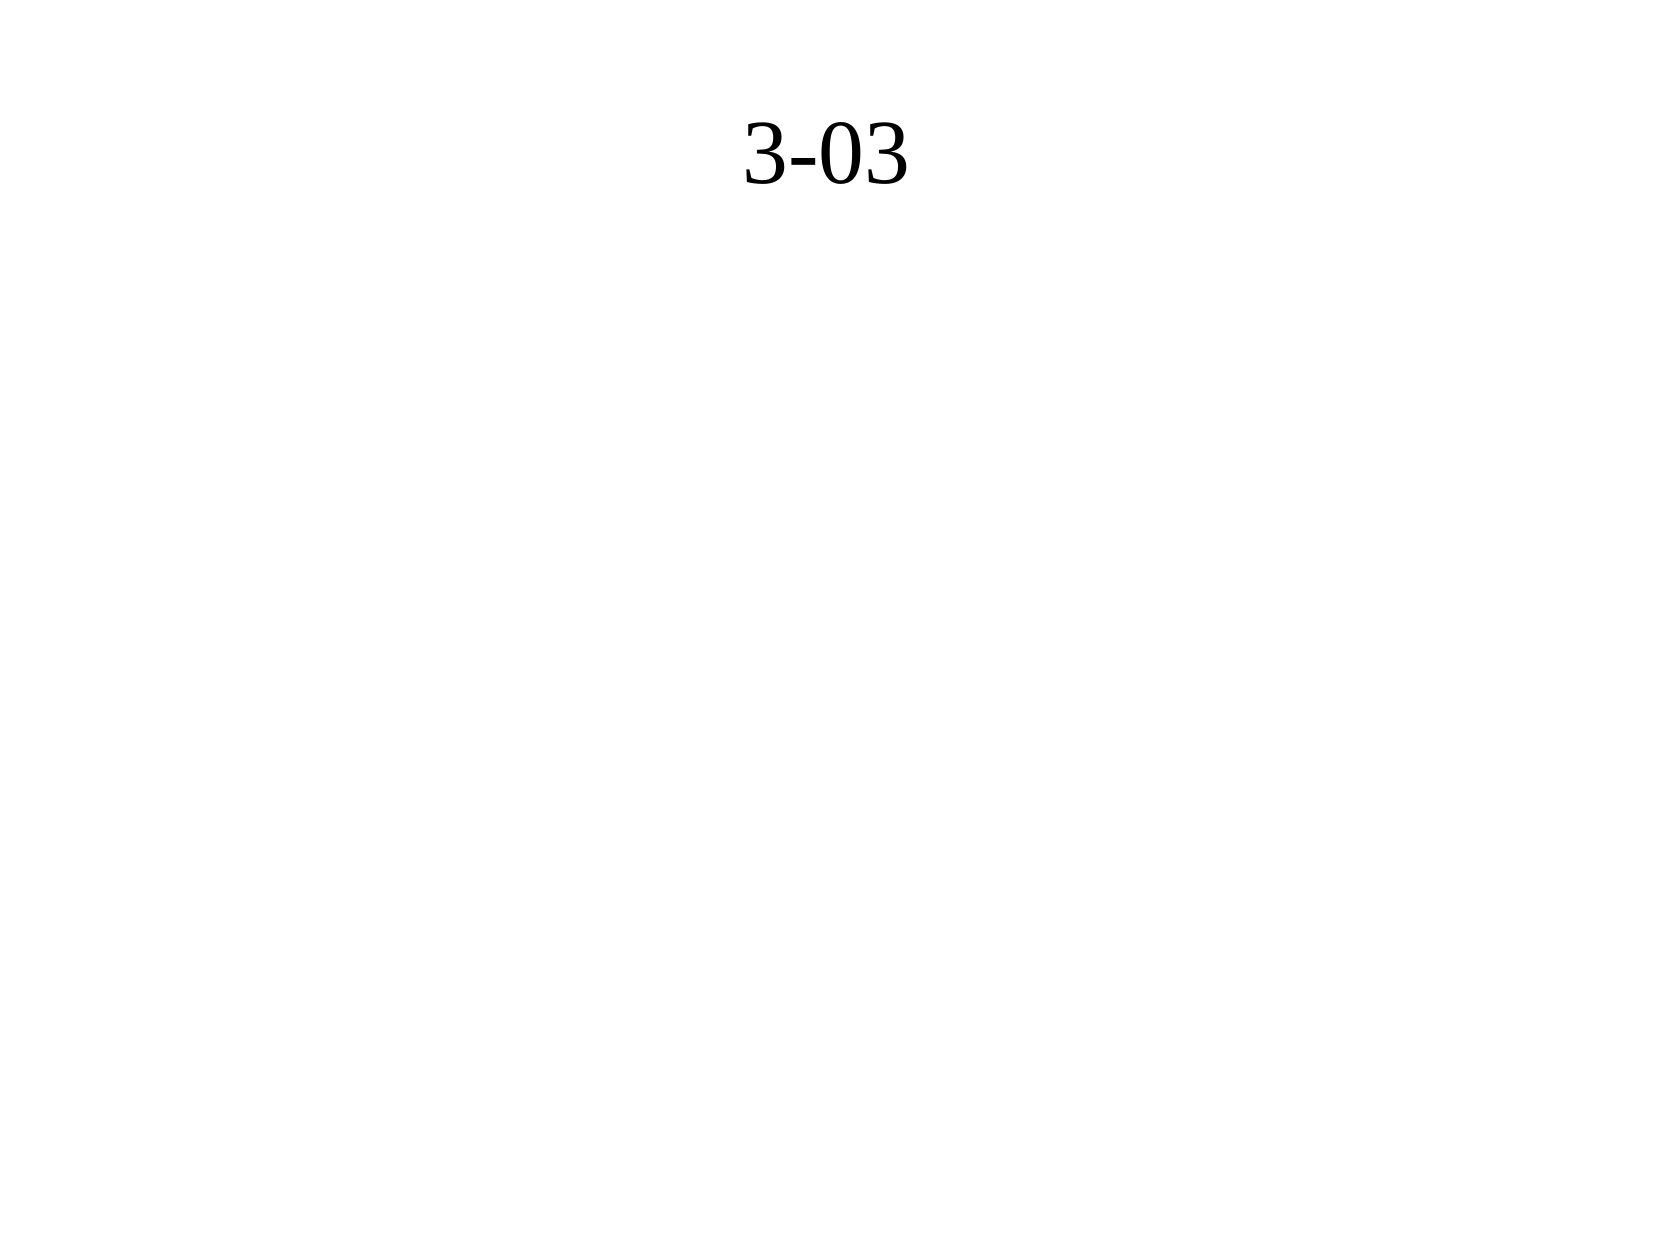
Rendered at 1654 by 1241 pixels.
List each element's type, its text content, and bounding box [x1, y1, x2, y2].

title 3-03 [82, 49, 1571, 257]
